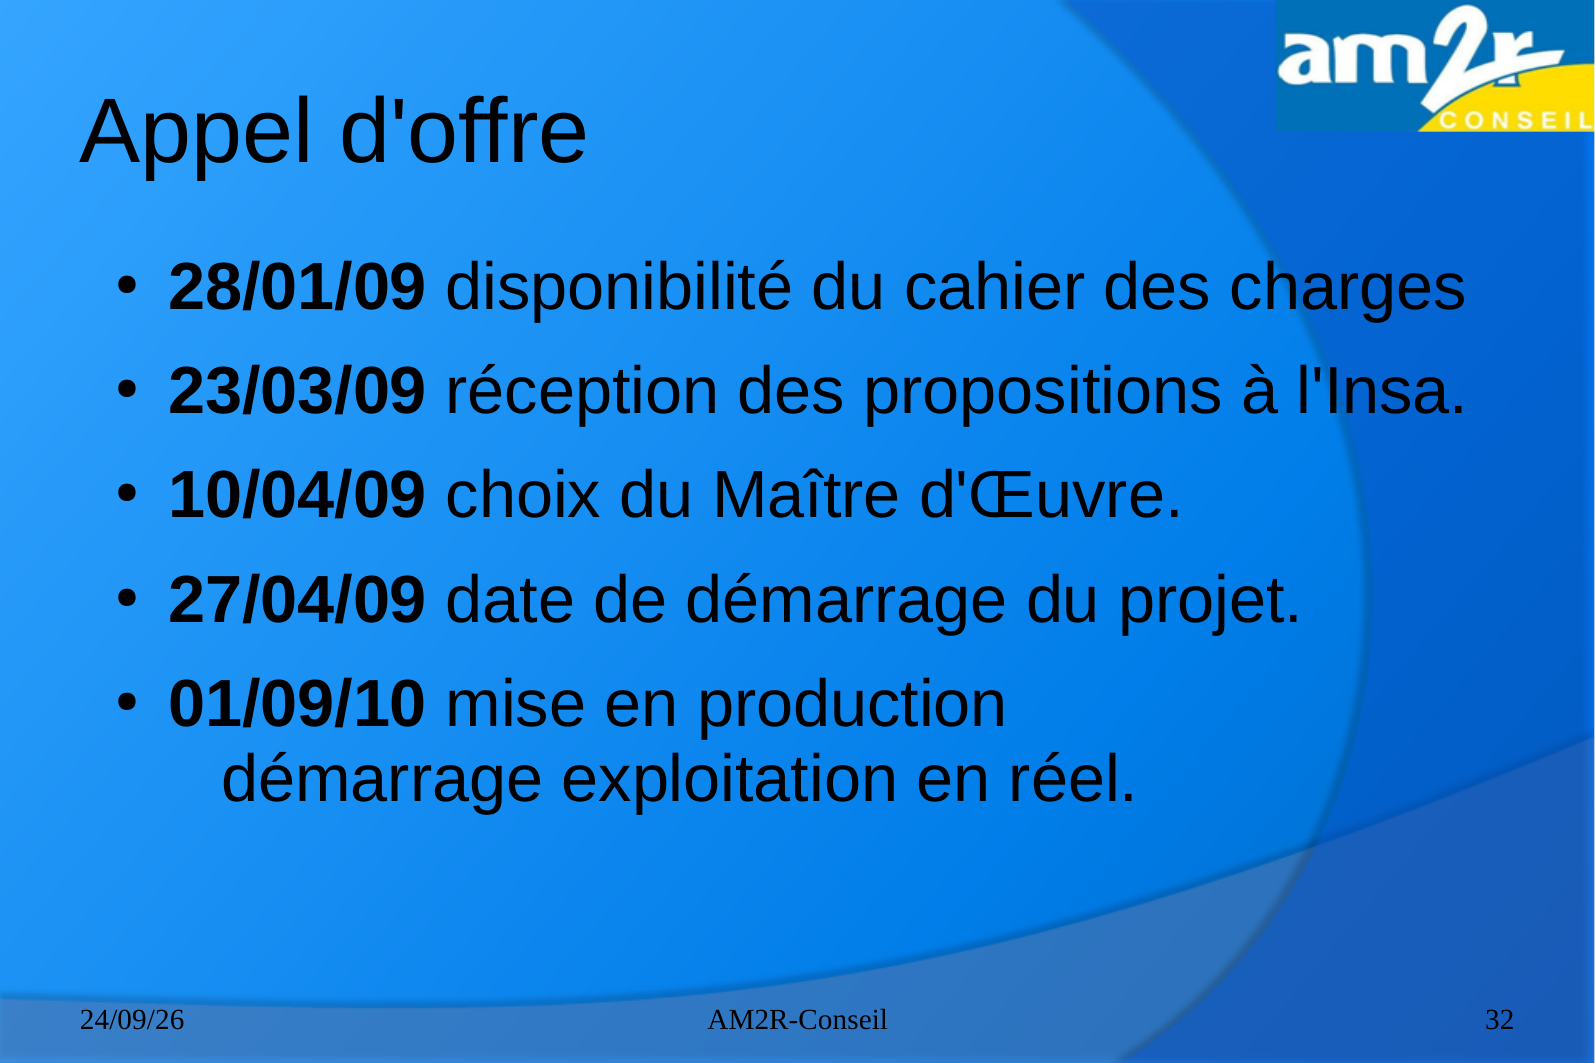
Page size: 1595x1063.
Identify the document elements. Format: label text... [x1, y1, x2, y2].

title Appel d'offre [79, 49, 1241, 213]
picture [0, 0, 1595, 1063]
list 28/01/09 disponibilité du cahier des charges 23/03/09 réception des propositions à l'Insa. 10/04/09 choix du Maître d'Œuvre. 27/04/09 date de démarrage du projet. 01/09/10 mise en production démarrage exploitation en réel. [79, 248, 1515, 960]
